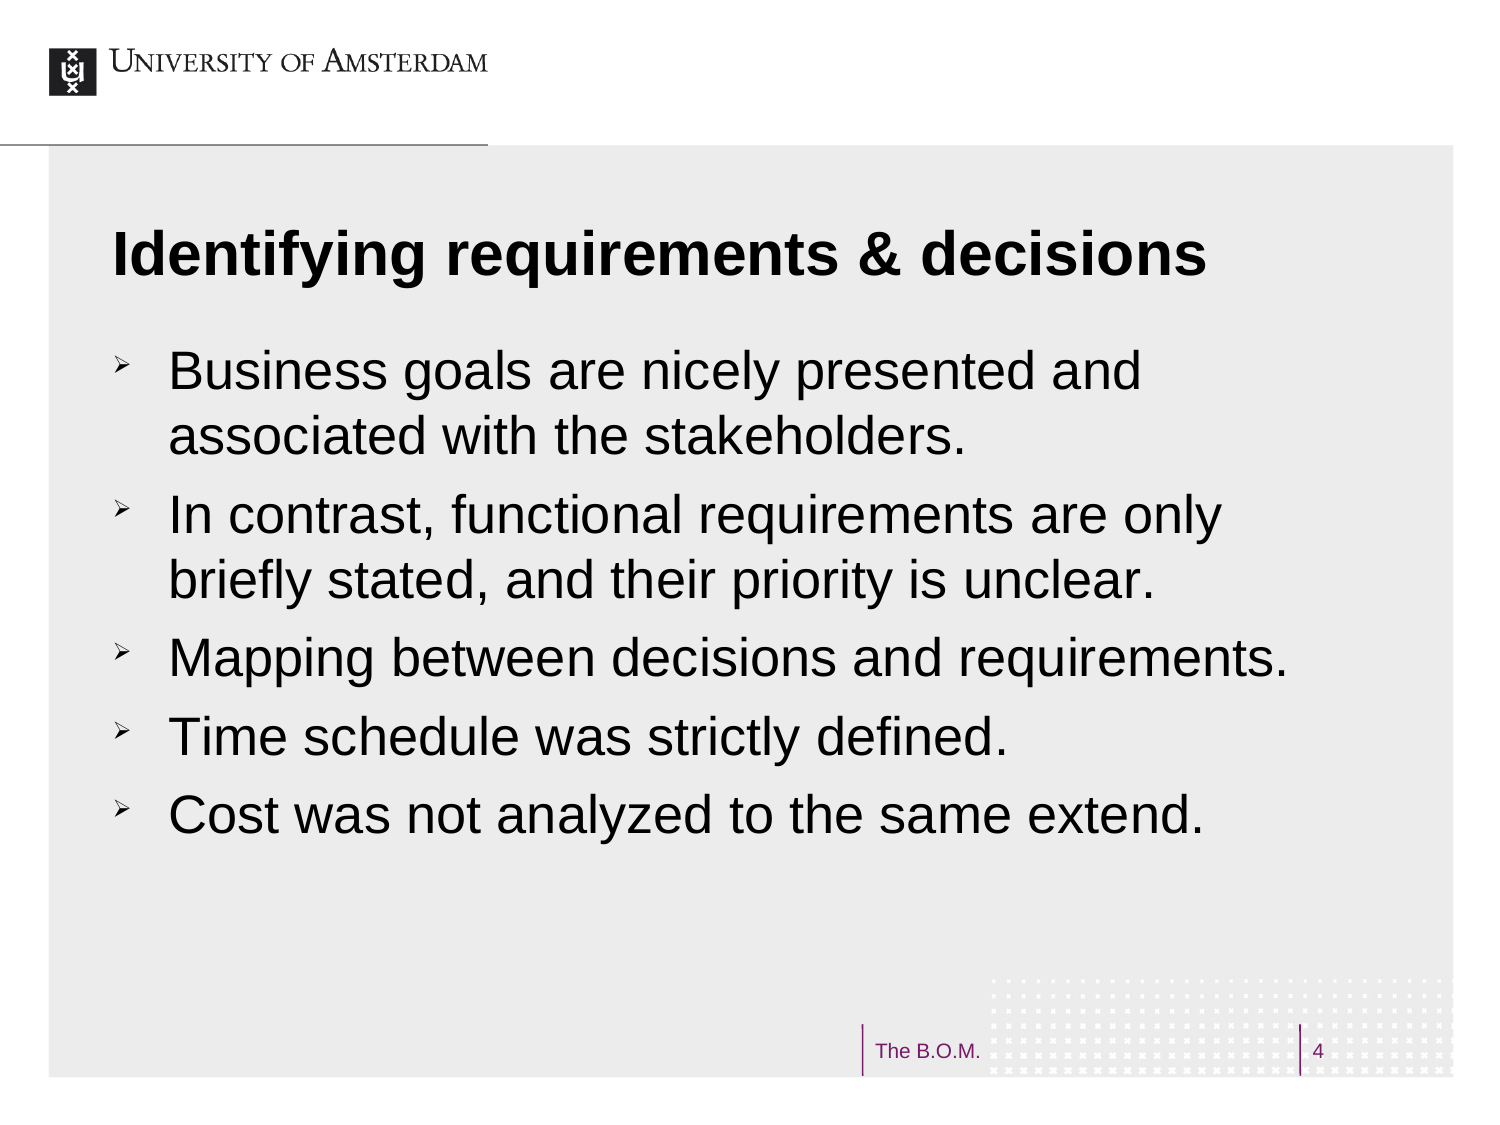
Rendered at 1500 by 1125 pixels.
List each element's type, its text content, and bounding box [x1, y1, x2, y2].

text_box <number> [1312, 1037, 1401, 1103]
text_box Identifying requirements & decisions [112, 212, 1326, 351]
text_box Business goals are nicely presented and associated with the stakeholders. In contrast, functional requirements are only briefly stated, and their priority is unclear. Mapping between decisions and requirements. Time schedule was strictly defined. Cost was not analyzed to the same extend. [112, 351, 1326, 886]
text_box The B.O.M. [874, 1037, 1276, 1088]
picture [0, 0, 1500, 1125]
